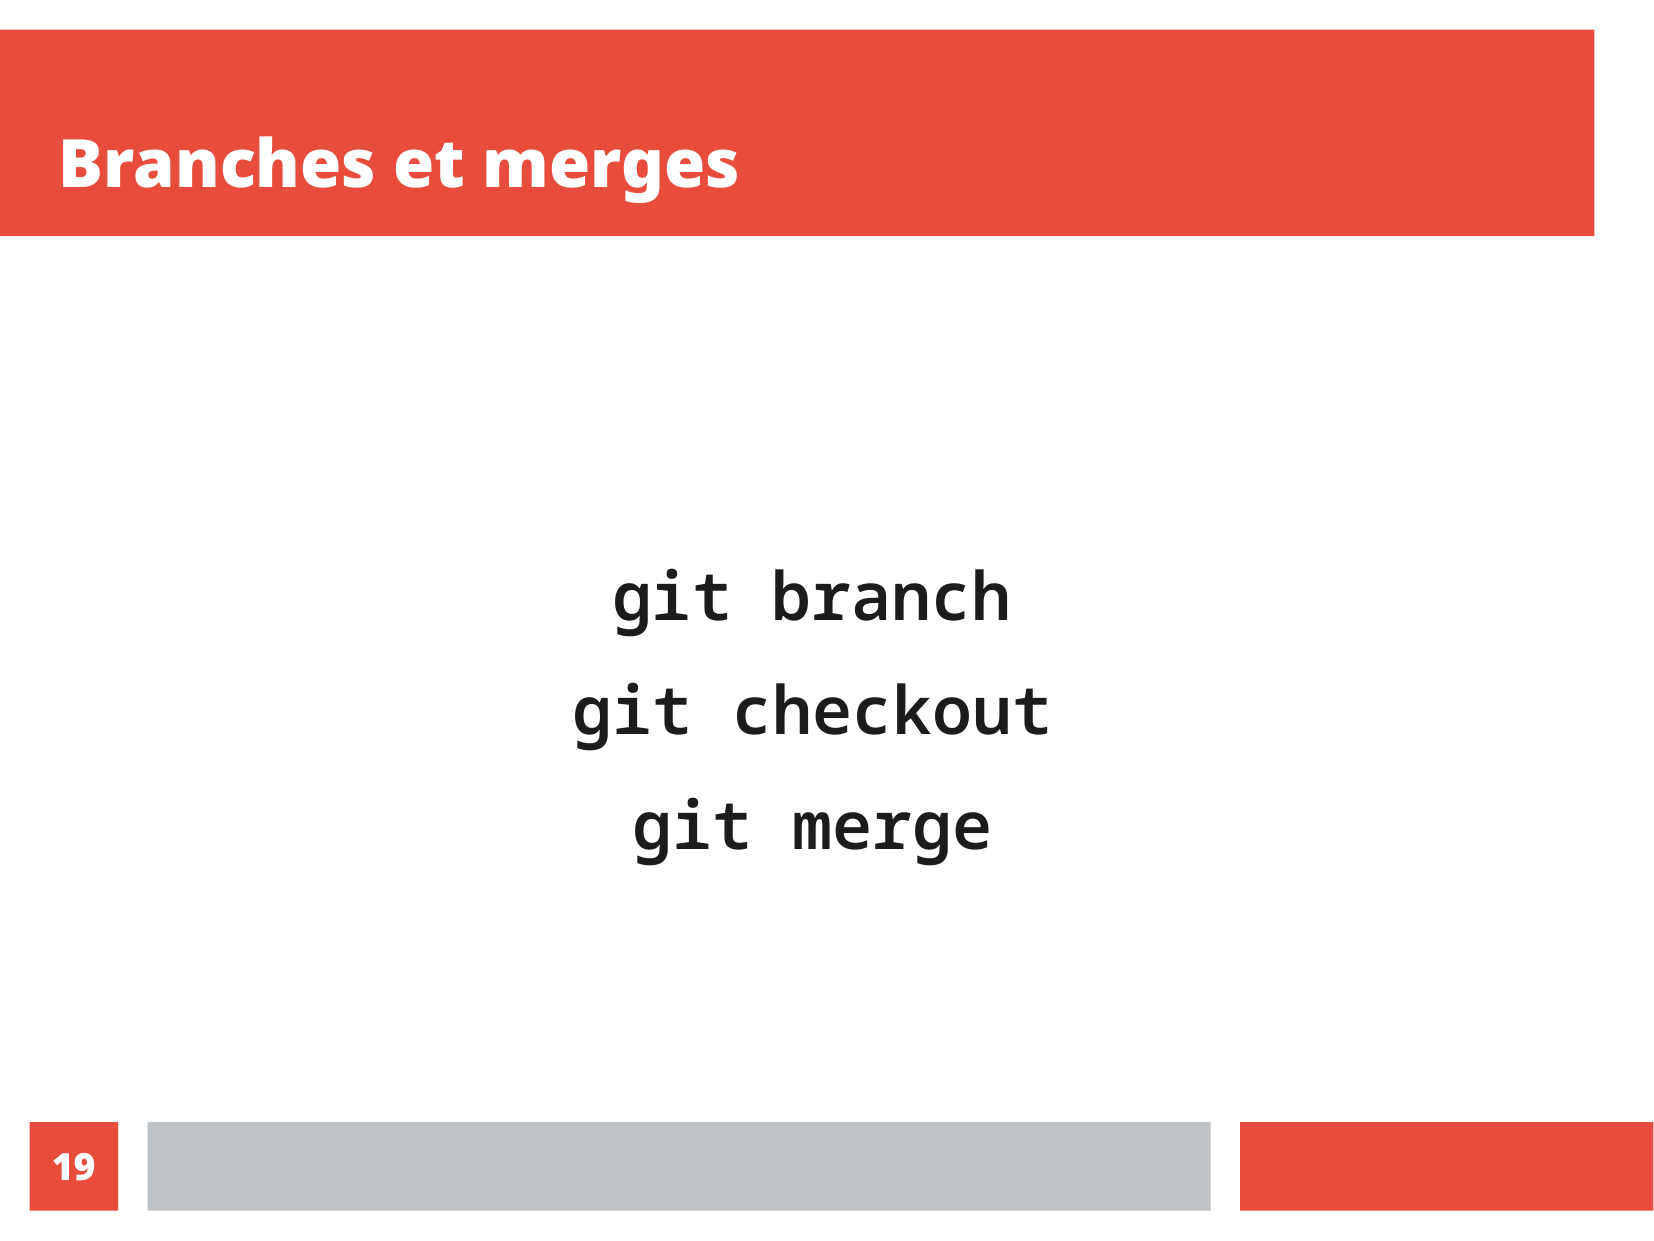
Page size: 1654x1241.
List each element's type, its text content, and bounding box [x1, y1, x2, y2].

title Branches et merges [59, 59, 1595, 207]
list git branch git checkout git merge [59, 324, 1565, 1093]
